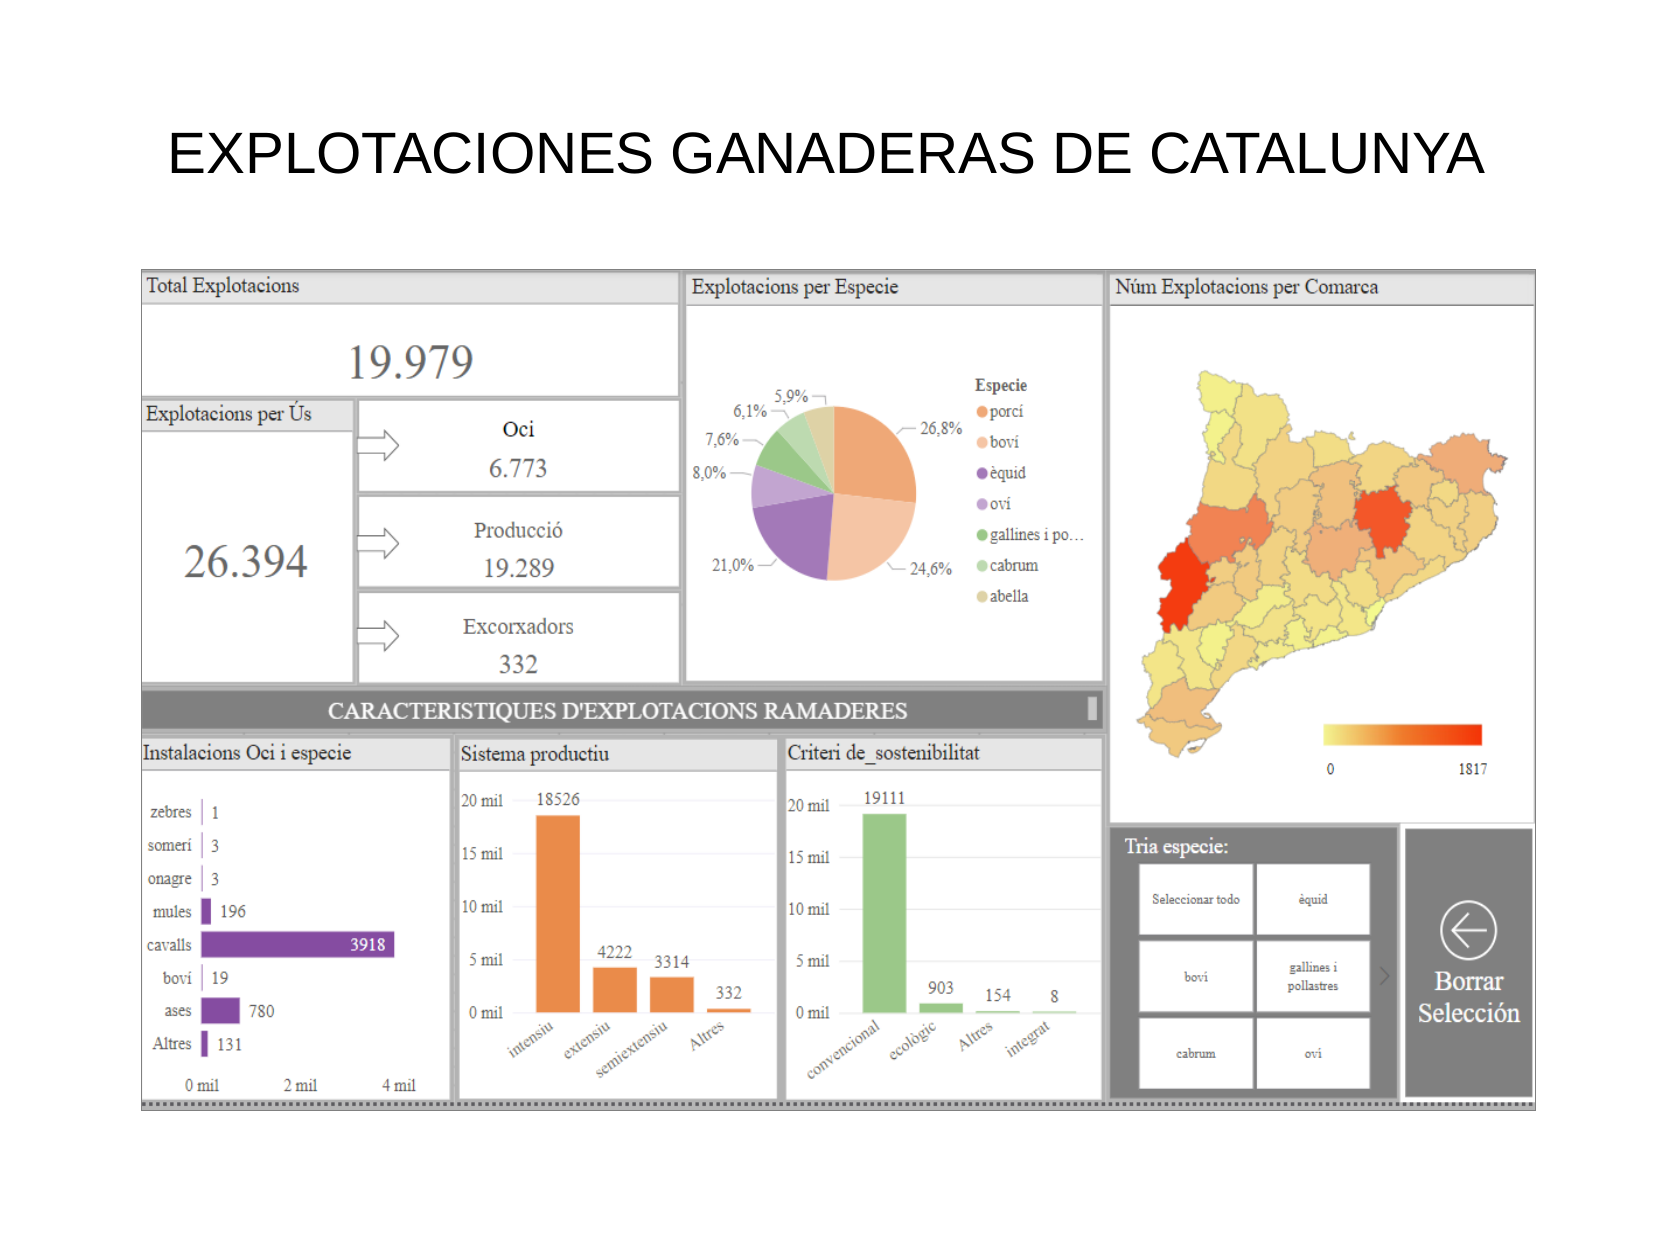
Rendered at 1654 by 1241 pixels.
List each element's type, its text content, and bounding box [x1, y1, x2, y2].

title EXPLOTACIONES GANADERAS DE CATALUNYA [82, 49, 1571, 257]
picture [141, 269, 1536, 1111]
